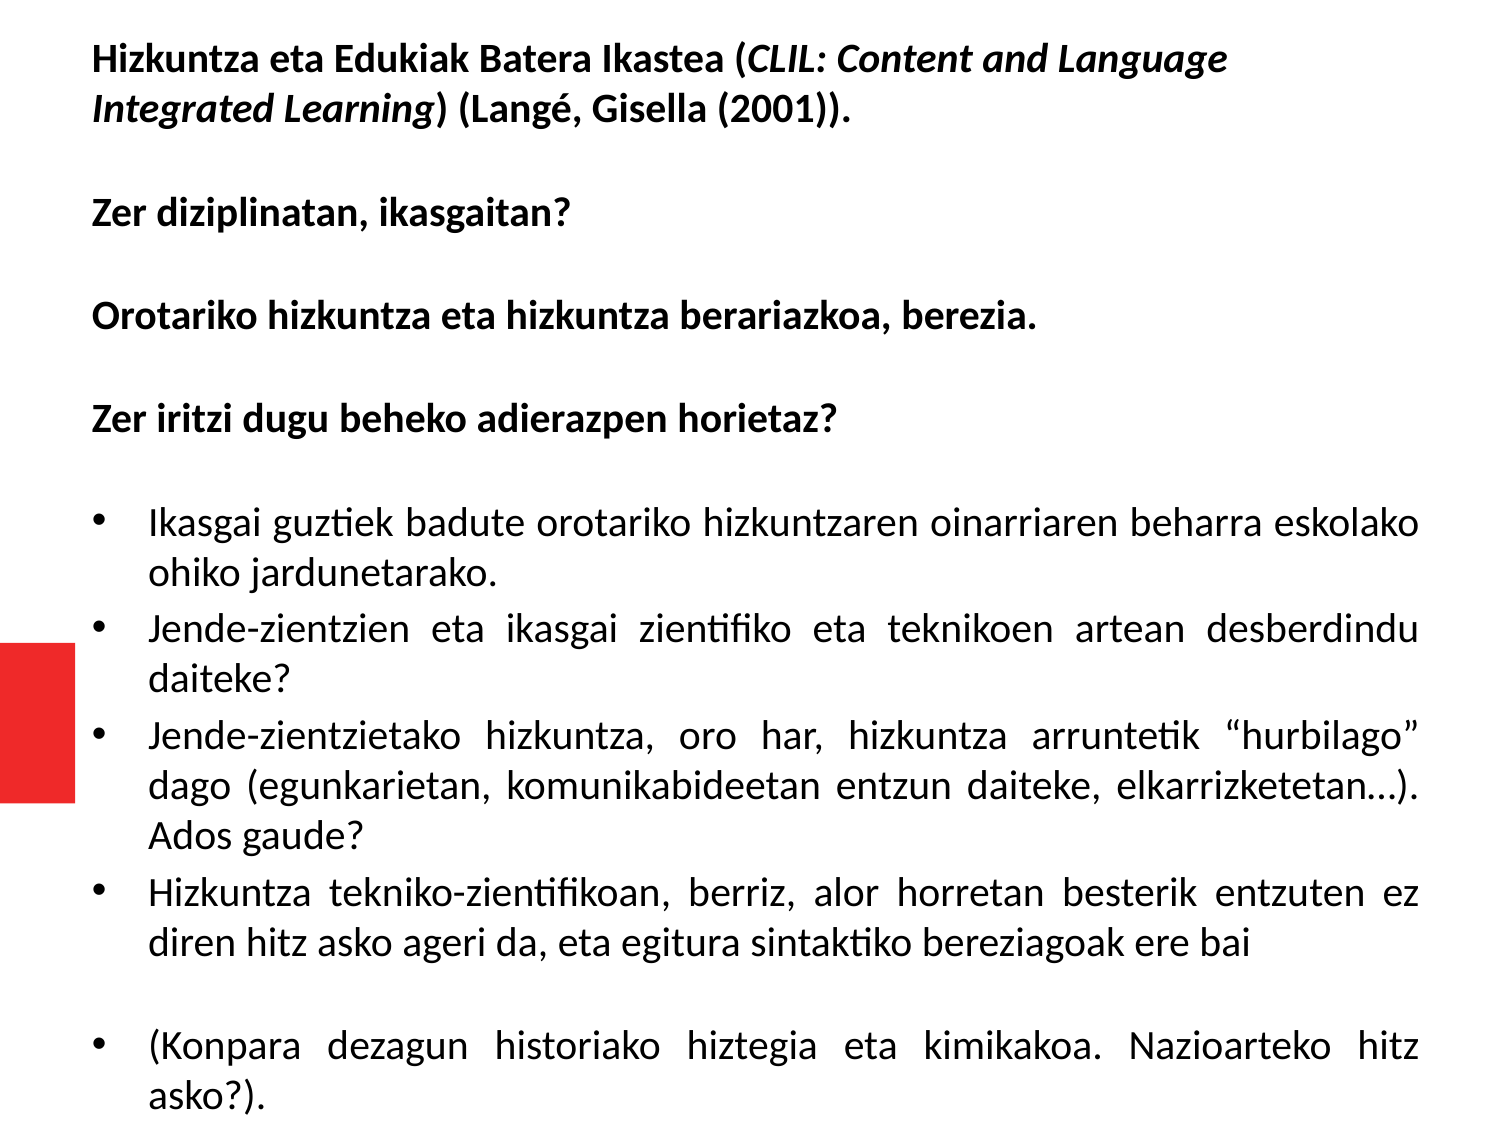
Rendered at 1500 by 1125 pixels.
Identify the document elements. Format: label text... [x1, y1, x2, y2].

list Hizkuntza eta Edukiak Batera Ikastea (CLIL: Content and Language Integrated Learning) (Langé, Gisella (2001)). Zer diziplinatan, ikasgaitan? Orotariko hizkuntza eta hizkuntza berariazkoa, berezia. Zer iritzi dugu beheko adierazpen horietaz? Ikasgai guztiek badute orotariko hizkuntzaren oinarriaren beharra eskolako ohiko jardunetarako. Jende-zientzien eta ikasgai zientifiko eta teknikoen artean desberdindu daiteke? Jende-zientzietako hizkuntza, oro har, hizkuntza arruntetik “hurbilago” dago (egunkarietan, komunikabideetan entzun daiteke, elkarrizketetan…). Ados gaude? Hizkuntza tekniko-zientifikoan, berriz, alor horretan besterik entzuten ez diren hitz asko ageri da, eta egitura sintaktiko bereziagoak ere bai (Konpara dezagun historiako hiztegia eta kimikakoa. Nazioarteko hitz asko?). [76, 23, 1436, 1071]
